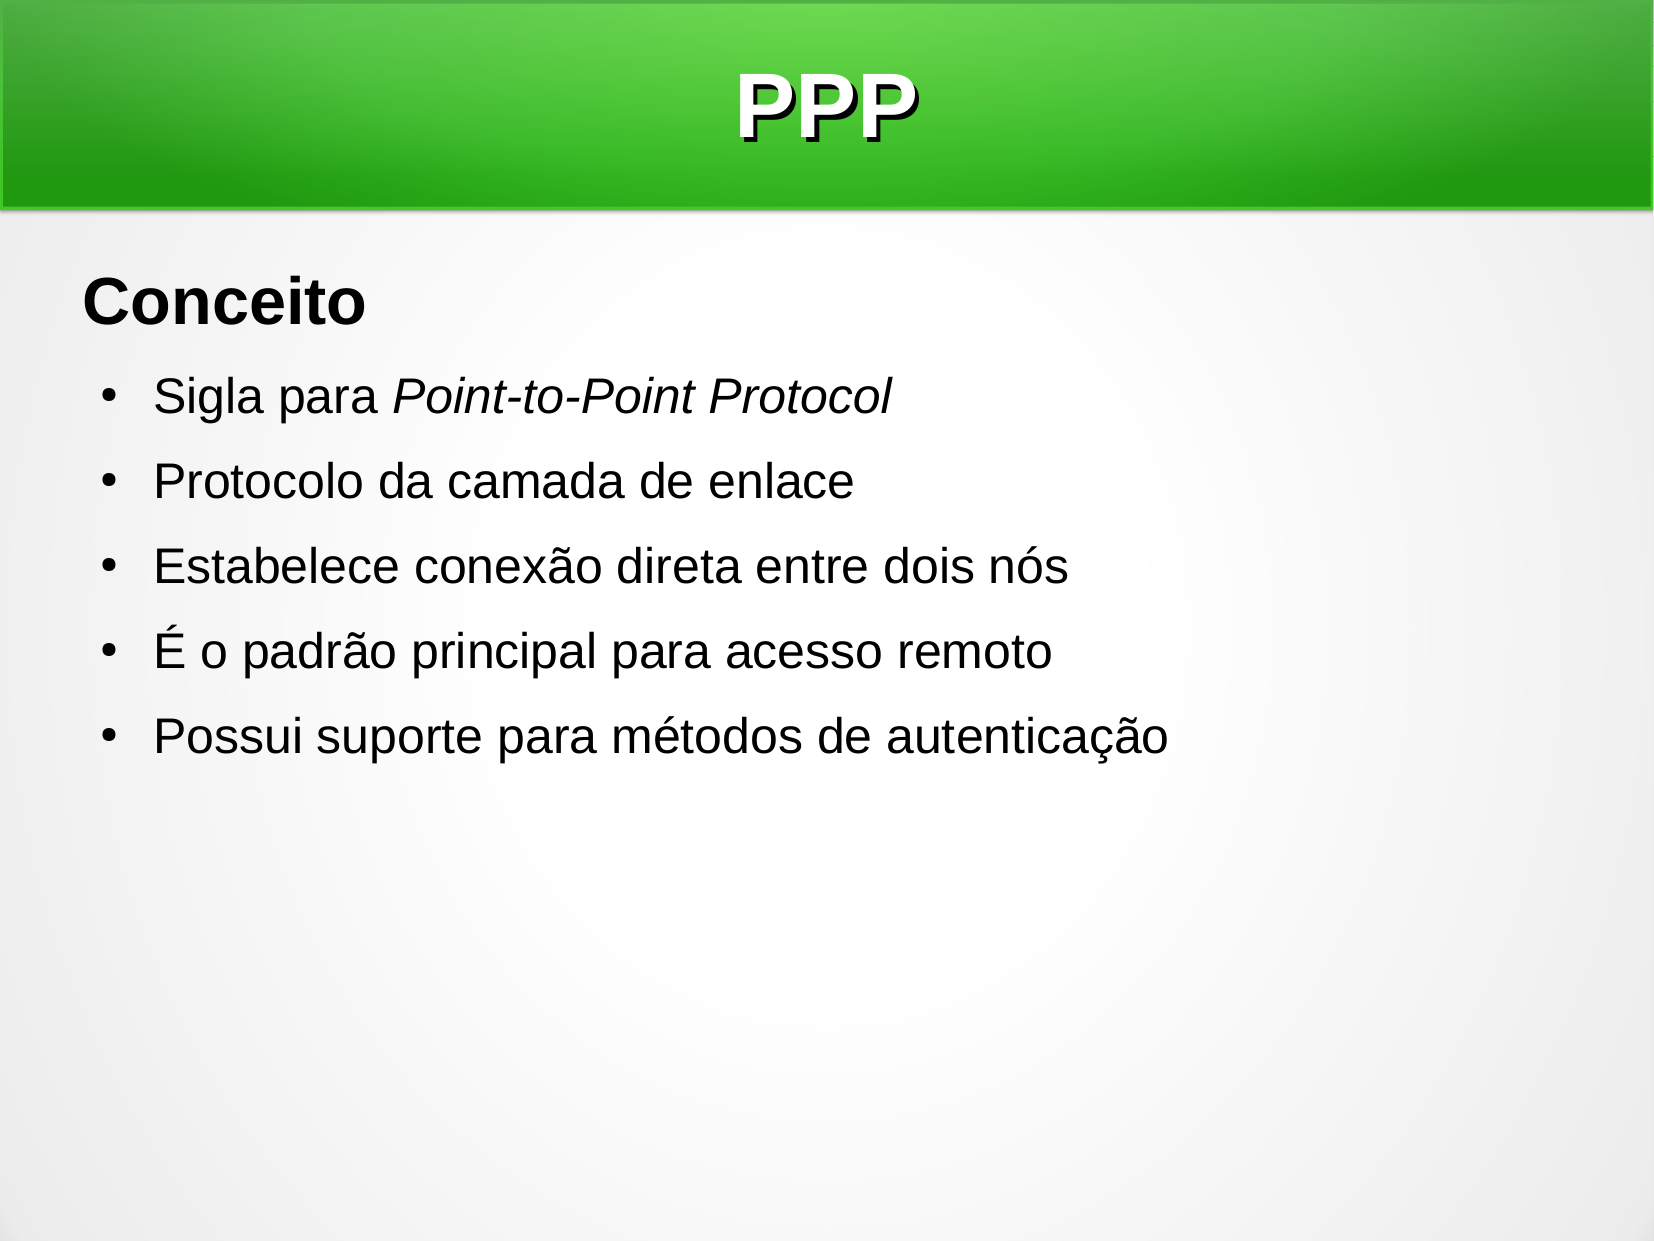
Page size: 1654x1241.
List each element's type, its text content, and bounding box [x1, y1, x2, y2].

list Conceito Sigla para Point-to-Point Protocol Protocolo da camada de enlace Estabelece conexão direta entre dois nós É o padrão principal para acesso remoto Possui suporte para métodos de autenticação [82, 263, 1571, 1171]
title PPP [82, 35, 1571, 178]
